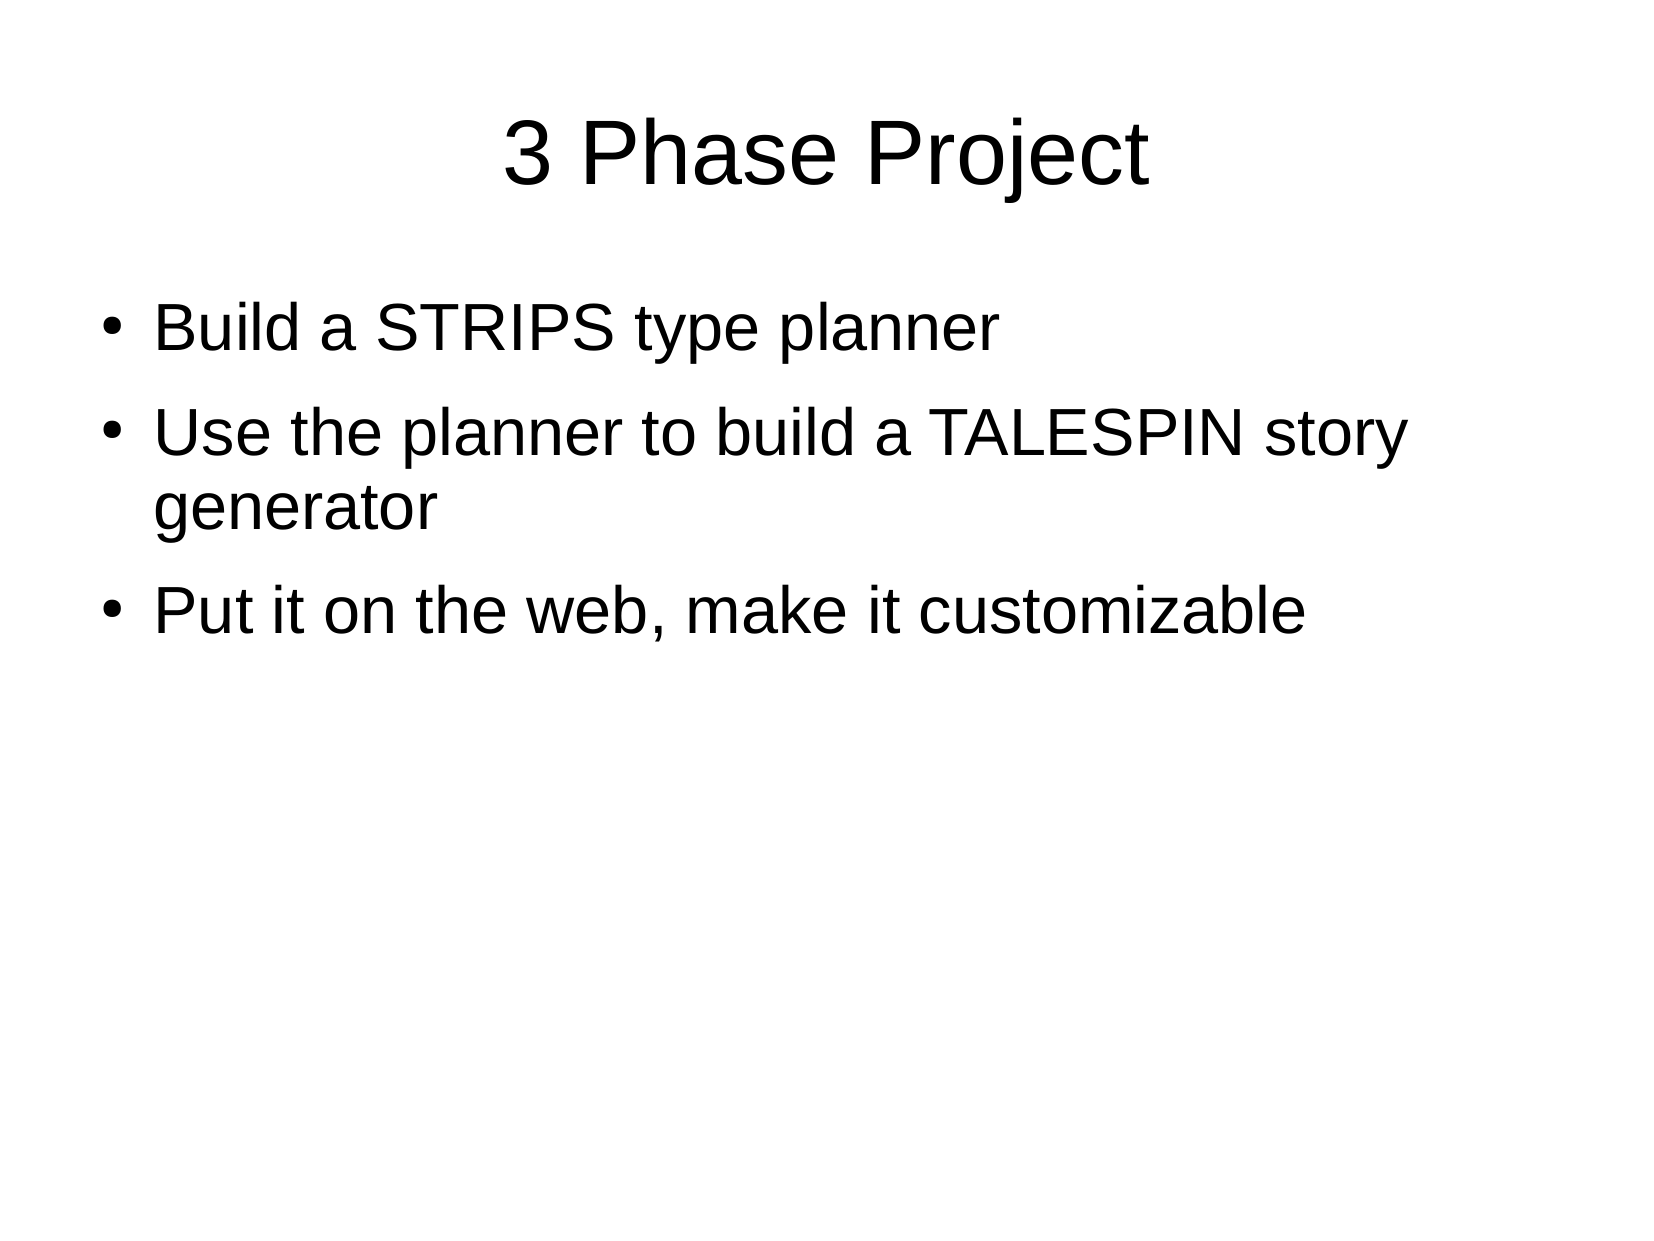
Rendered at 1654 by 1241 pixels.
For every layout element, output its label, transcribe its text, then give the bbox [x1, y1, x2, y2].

title 3 Phase Project [82, 49, 1571, 257]
list Build a STRIPS type planner Use the planner to build a TALESPIN story generator Put it on the web, make it customizable [82, 290, 1571, 1010]
